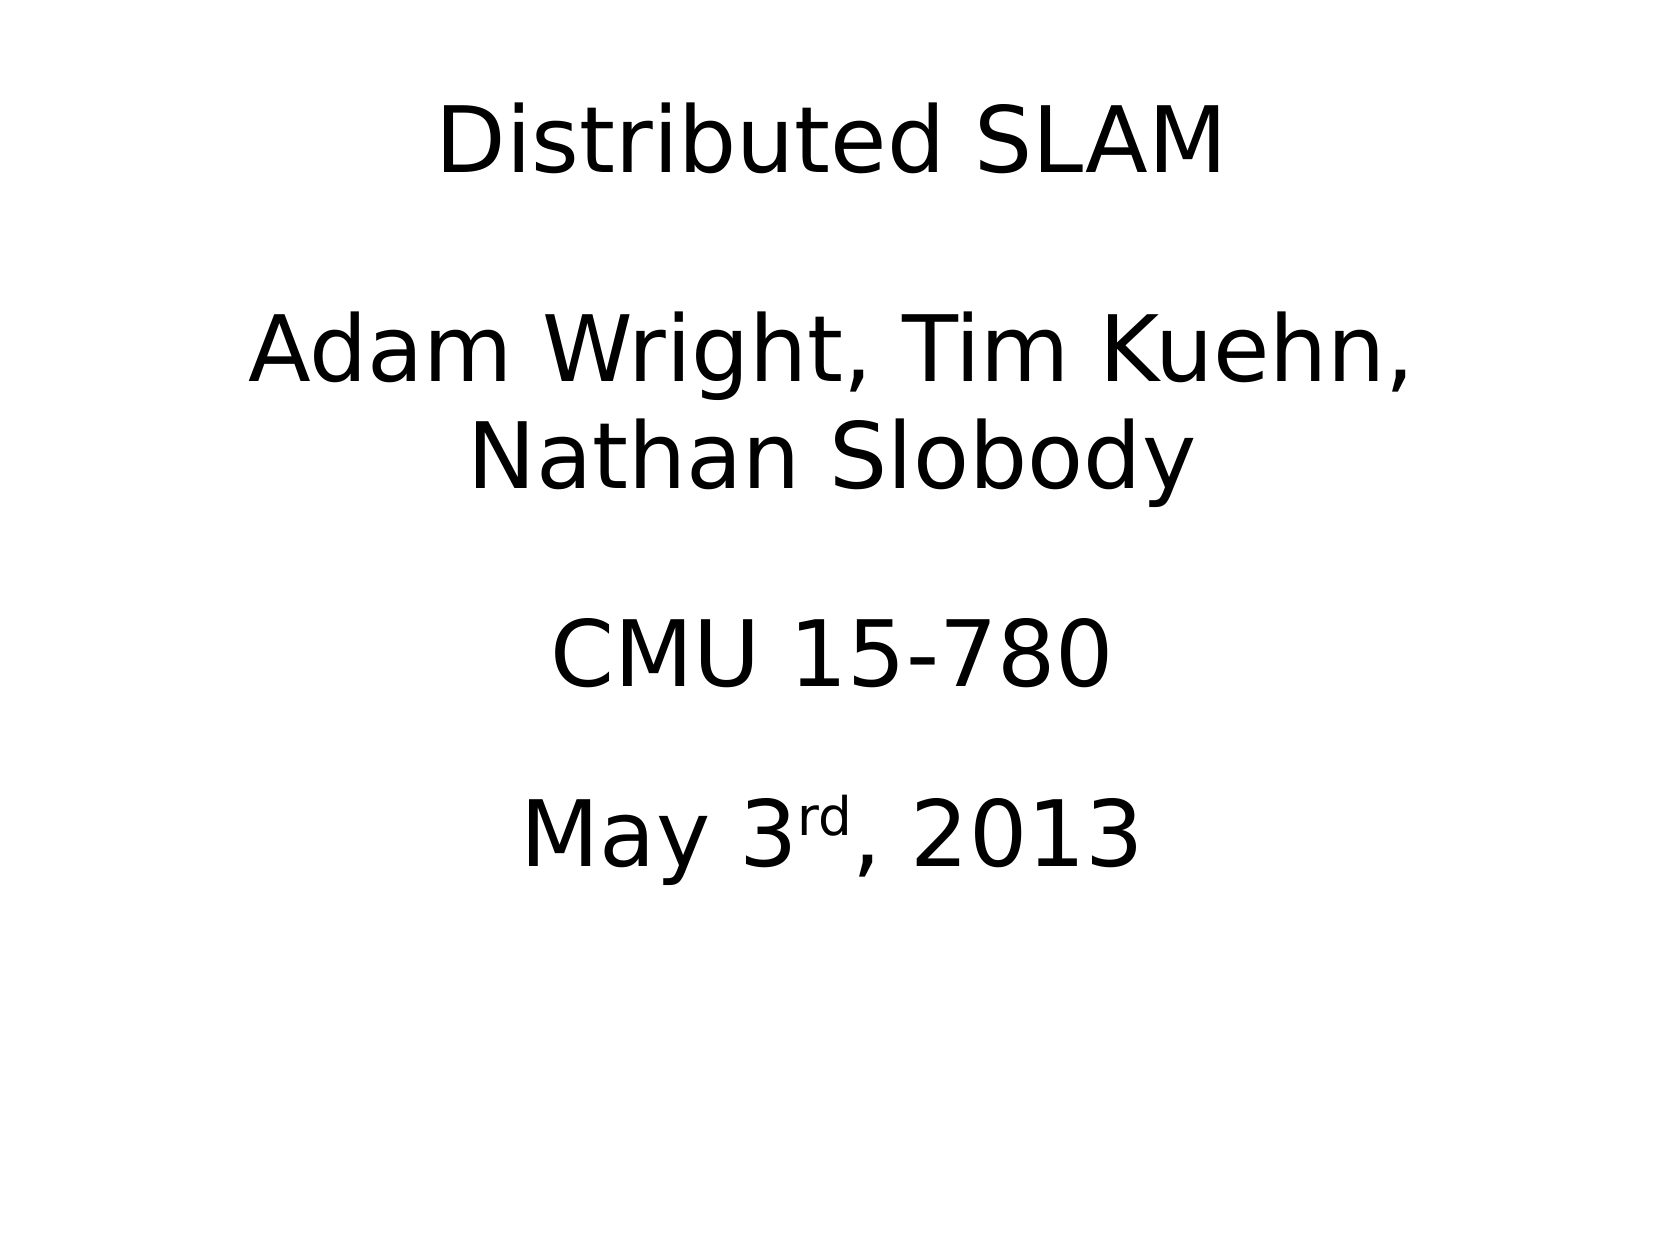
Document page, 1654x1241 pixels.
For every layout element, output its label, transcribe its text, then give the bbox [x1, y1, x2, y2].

title Distributed SLAM [75, 45, 1591, 237]
title May 3rd, 2013 [75, 738, 1591, 931]
title CMU 15-780 [75, 558, 1591, 738]
title Adam Wright, Tim Kuehn, Nathan Slobody [75, 295, 1591, 511]
